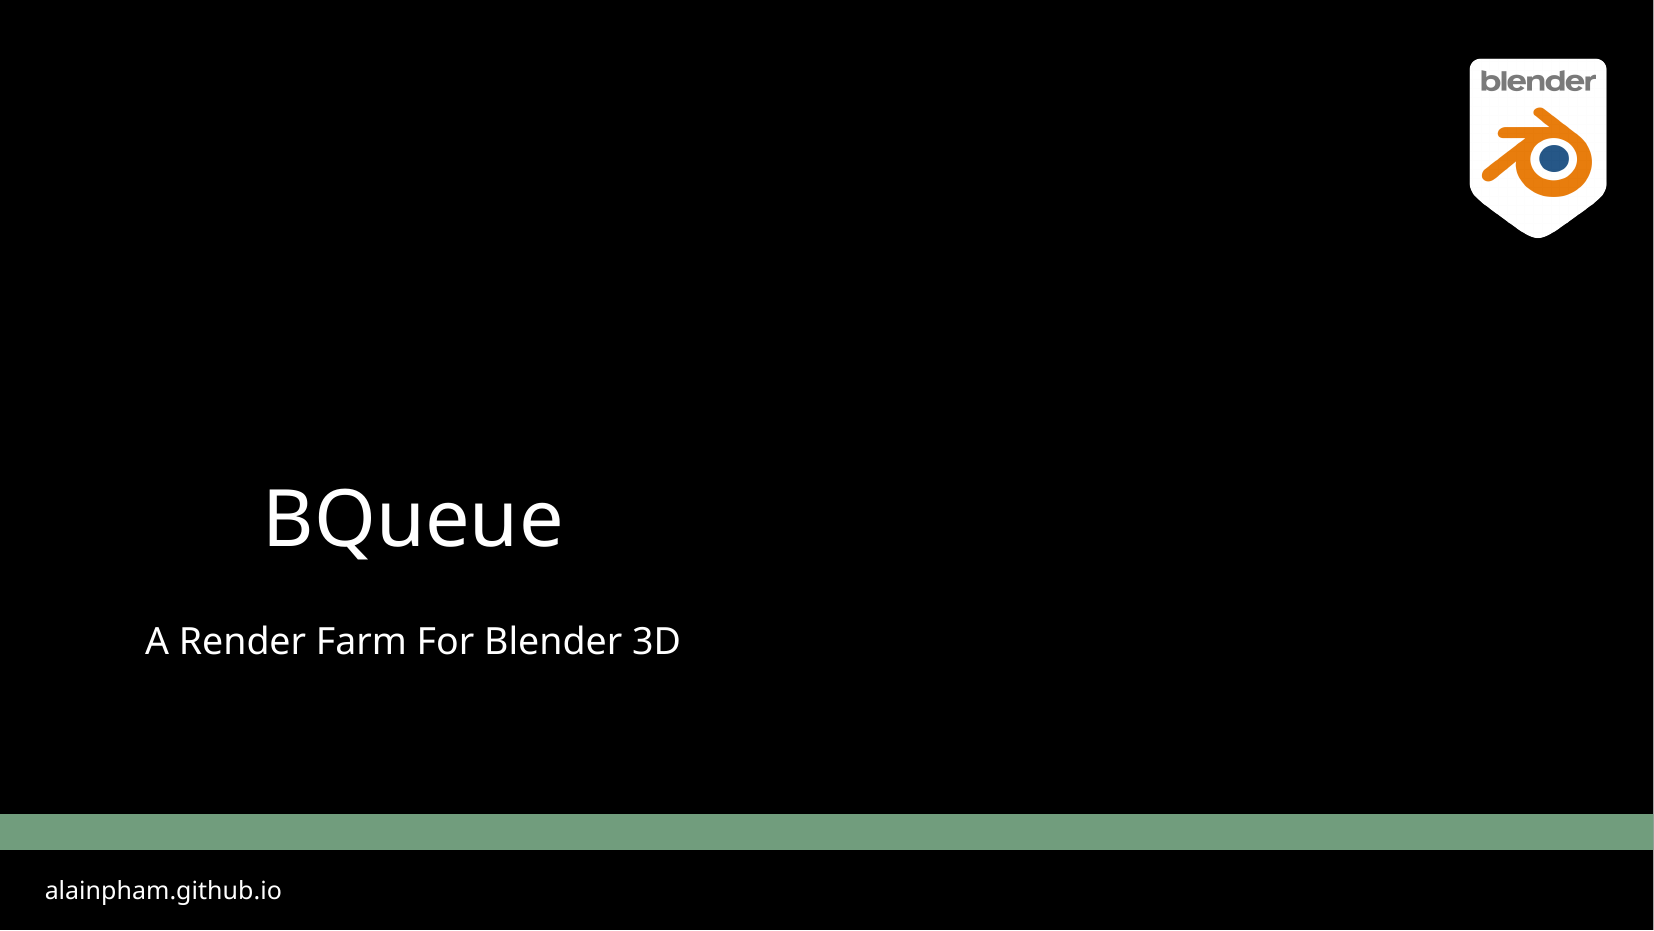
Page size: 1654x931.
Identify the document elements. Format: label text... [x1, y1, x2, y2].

picture [1455, 44, 1621, 260]
title BQueue [29, 59, 798, 571]
subtitle A Render Farm For Blender 3D [29, 615, 798, 815]
